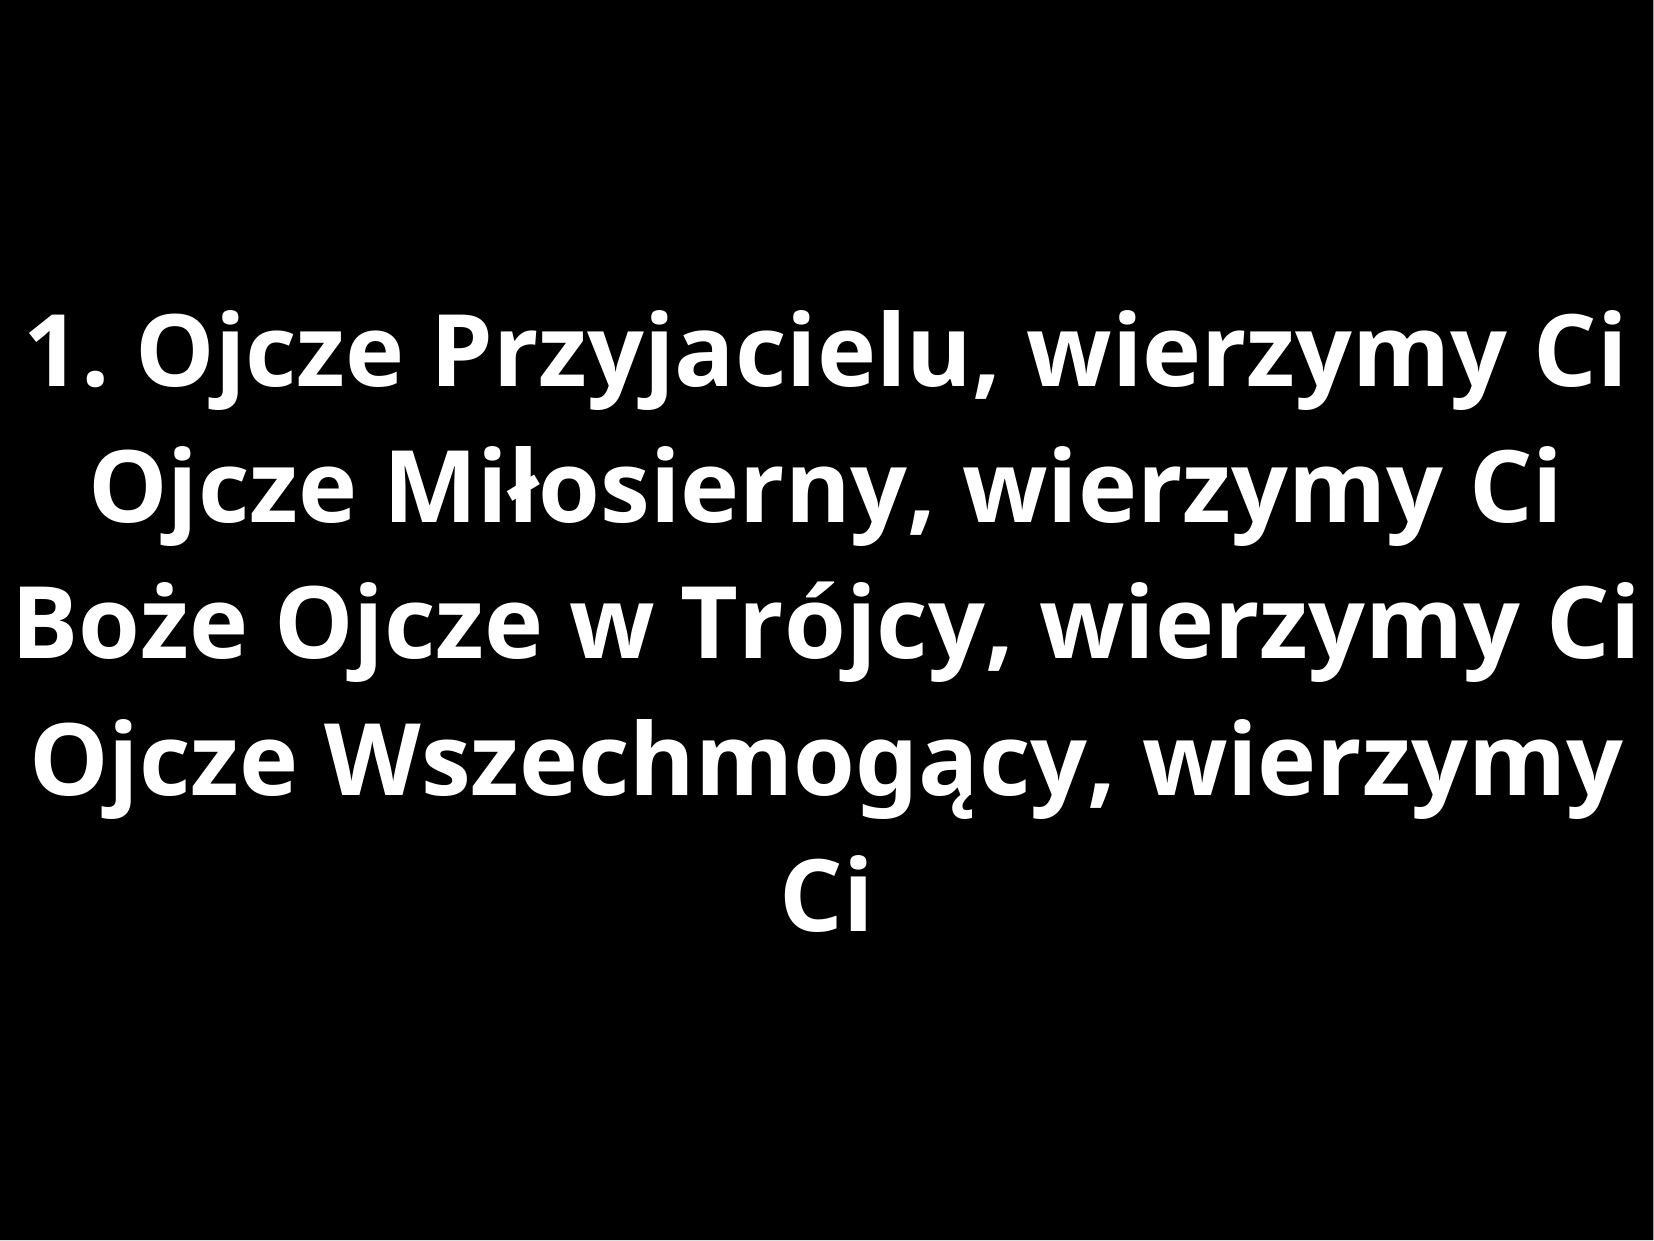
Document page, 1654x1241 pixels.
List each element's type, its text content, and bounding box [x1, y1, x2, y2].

title 1. Ojcze Przyjacielu, wierzymy Ci Ojcze Miłosierny, wierzymy Ci Boże Ojcze w Trójcy, wierzymy Ci Ojcze Wszechmogący, wierzymy Ci [0, 0, 1654, 1241]
